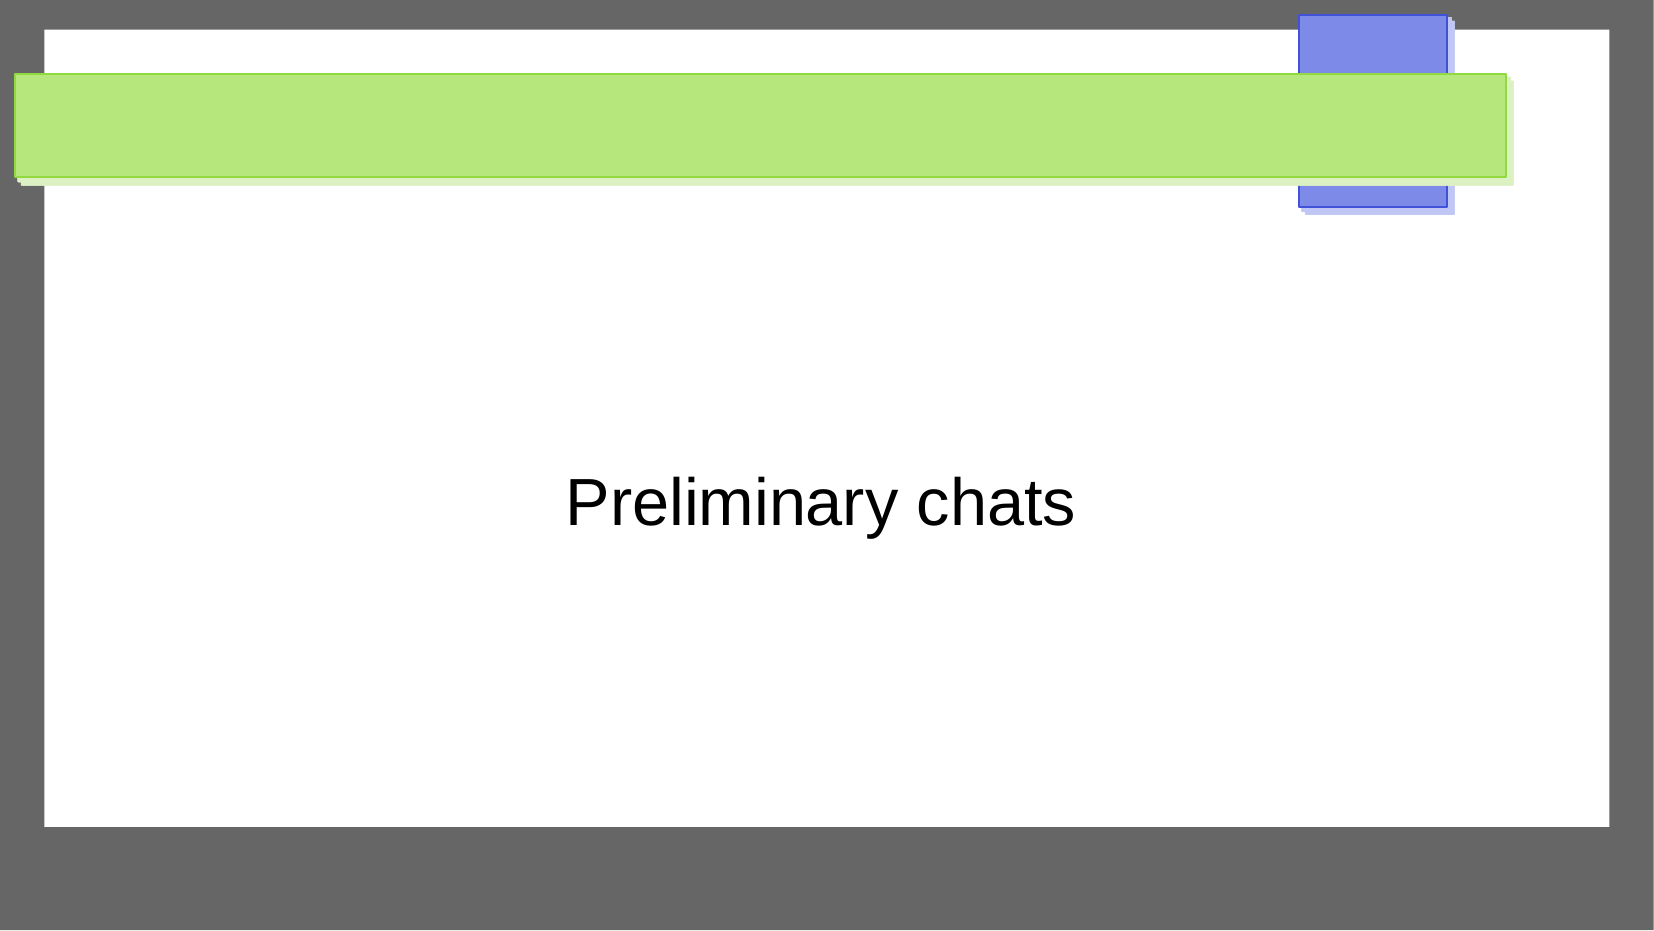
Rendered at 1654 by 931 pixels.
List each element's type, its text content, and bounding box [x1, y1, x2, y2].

subtitle Preliminary chats [112, 262, 1530, 742]
